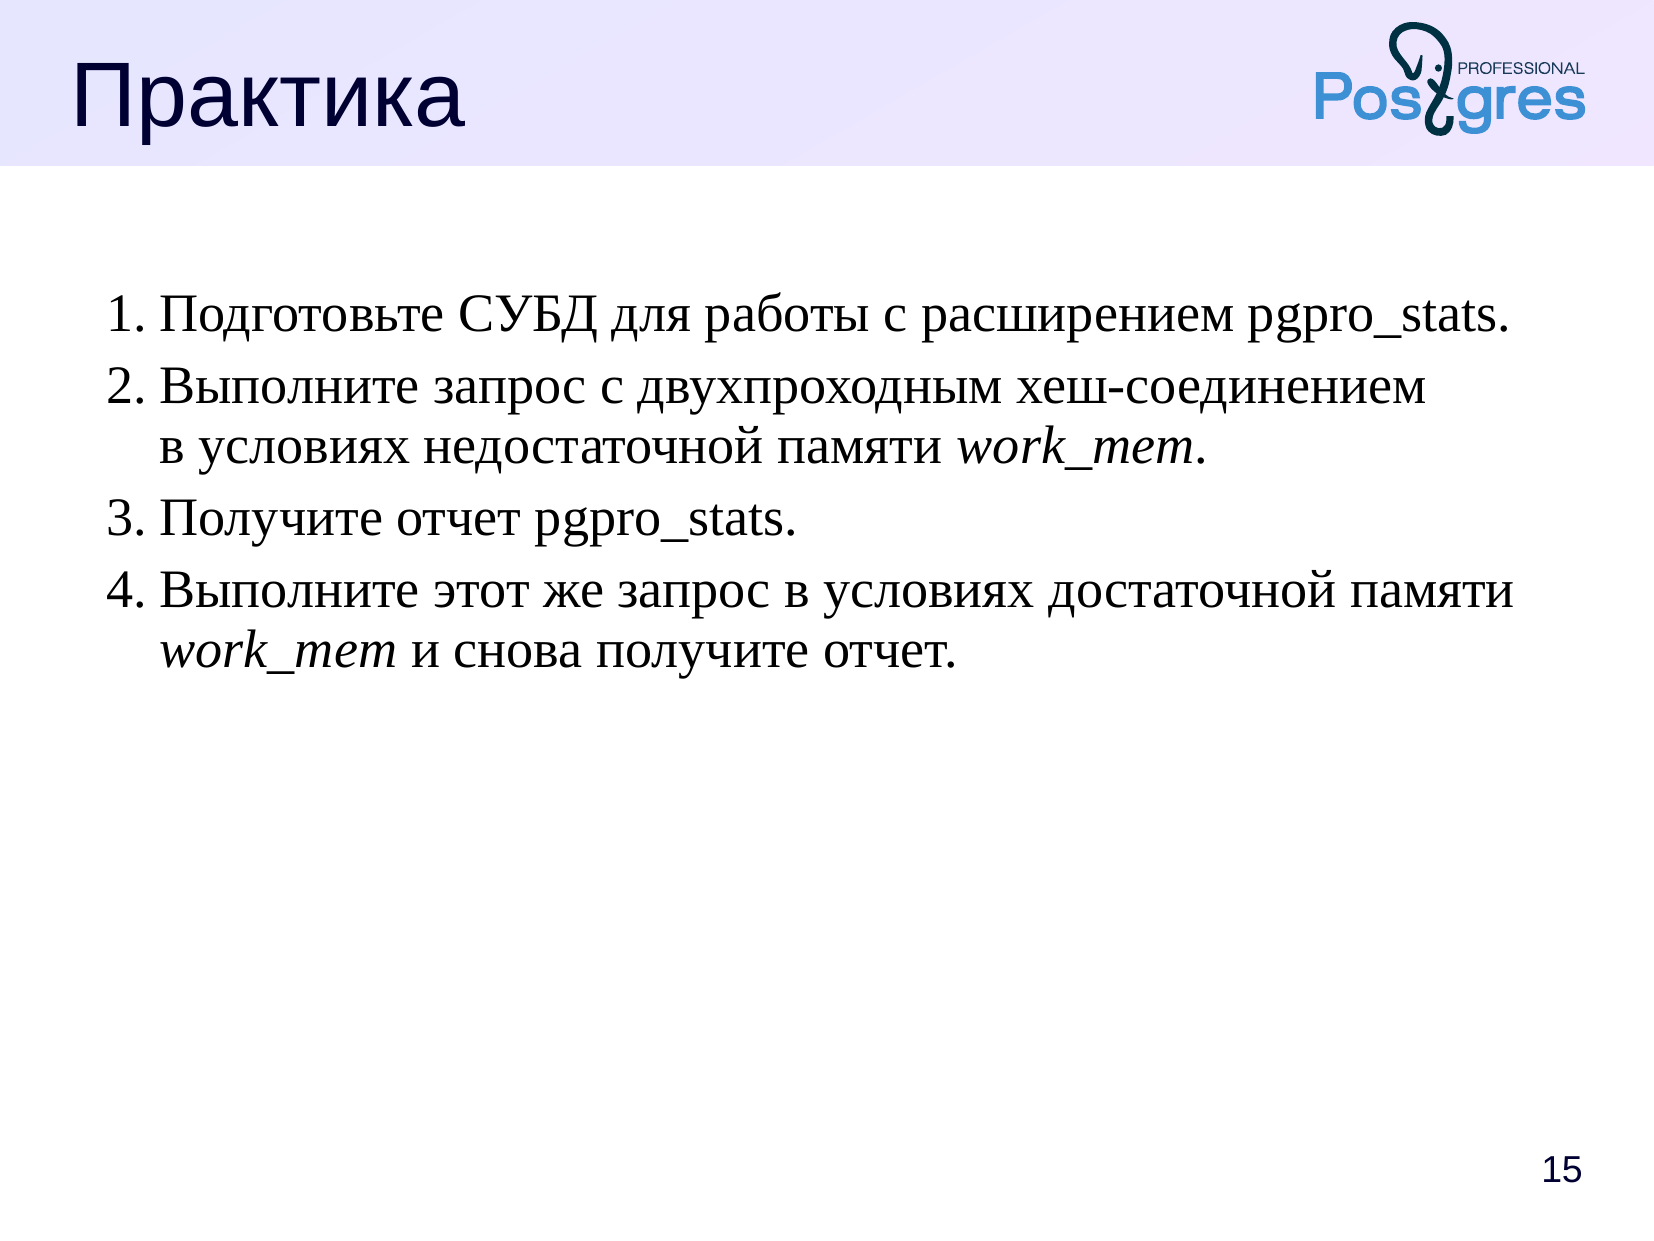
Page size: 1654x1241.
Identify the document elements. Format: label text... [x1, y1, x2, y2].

list Подготовьте СУБД для работы с расширением pgpro_stats. Выполните запрос с двухпроходным хеш-соединением в условиях недостаточной памяти work_mem. Получите отчет pgpro_stats. Выполните этот же запрос в условиях достаточной памяти work_mem и снова получите отчет. [70, 283, 1583, 1134]
title Практика [70, 43, 1241, 147]
